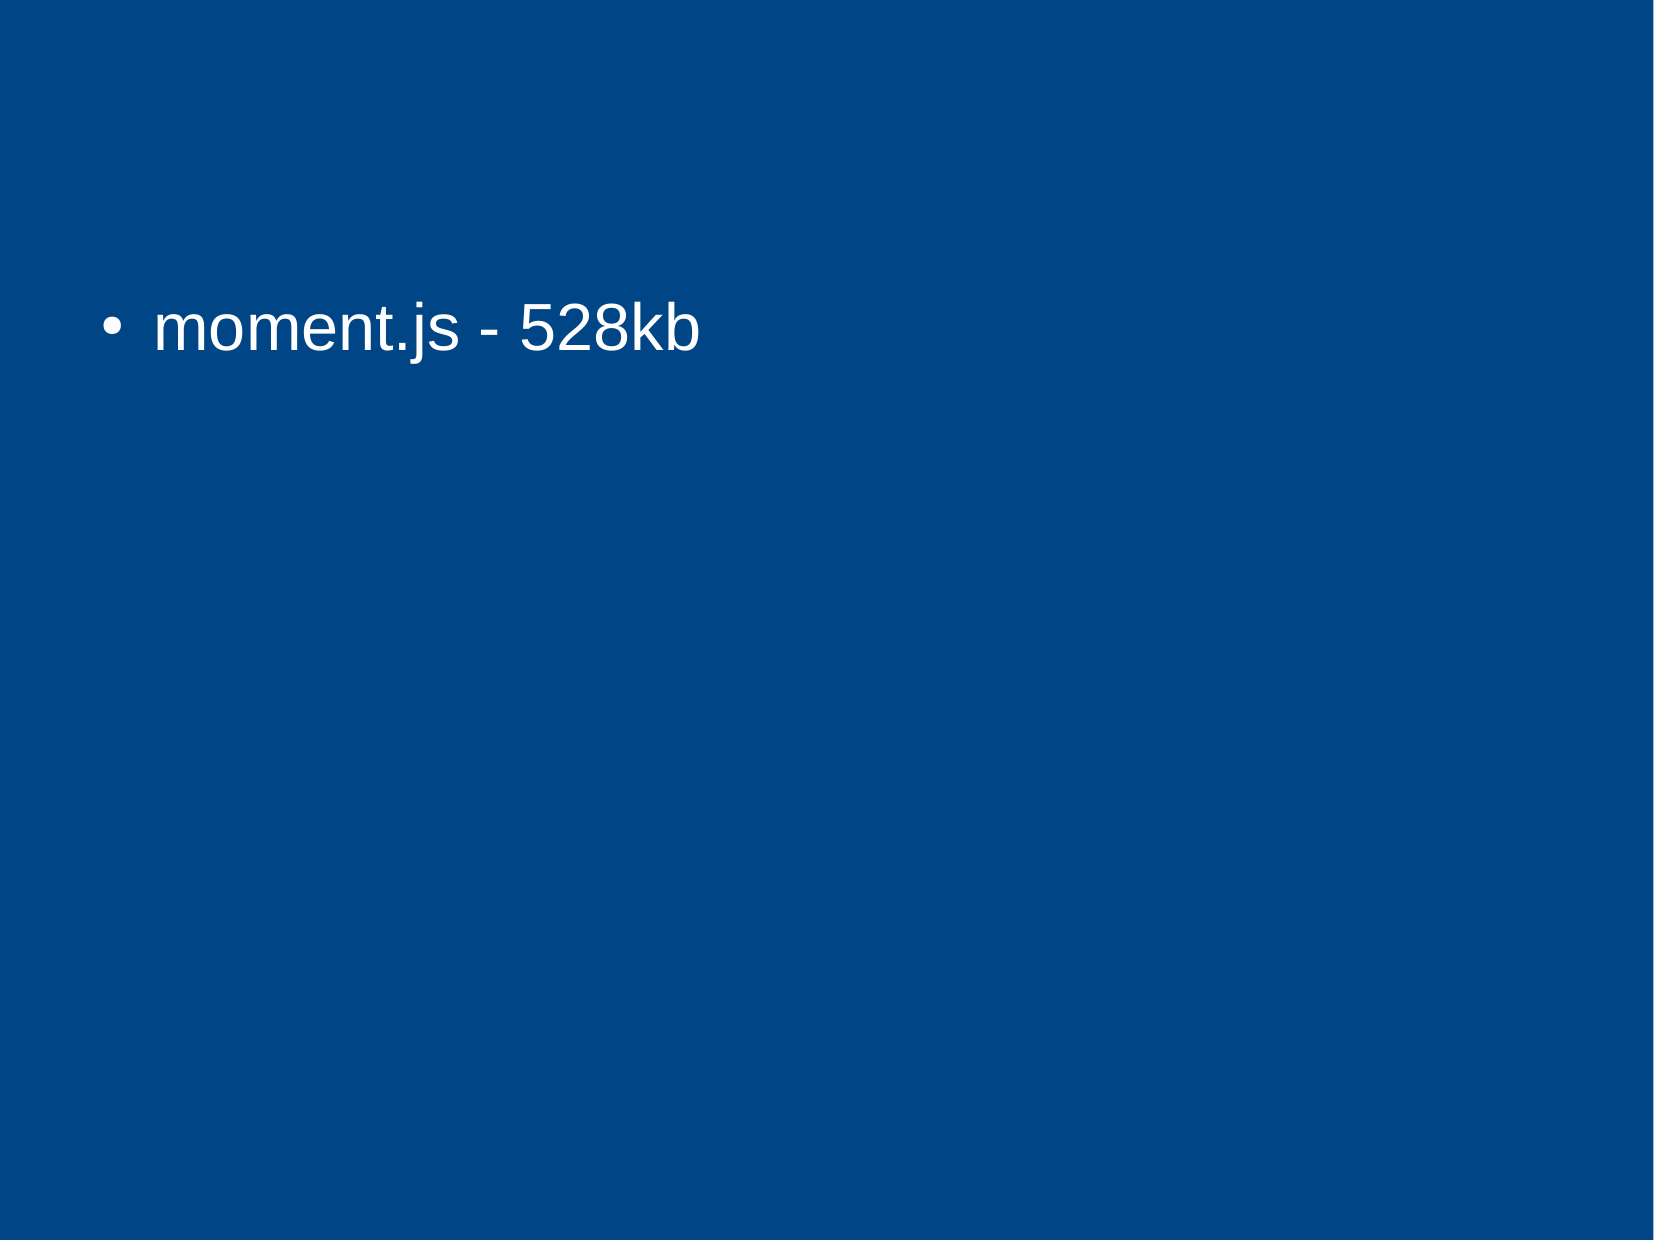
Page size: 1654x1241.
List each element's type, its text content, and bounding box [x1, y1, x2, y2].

list moment.js - 528kb [82, 290, 1571, 1010]
